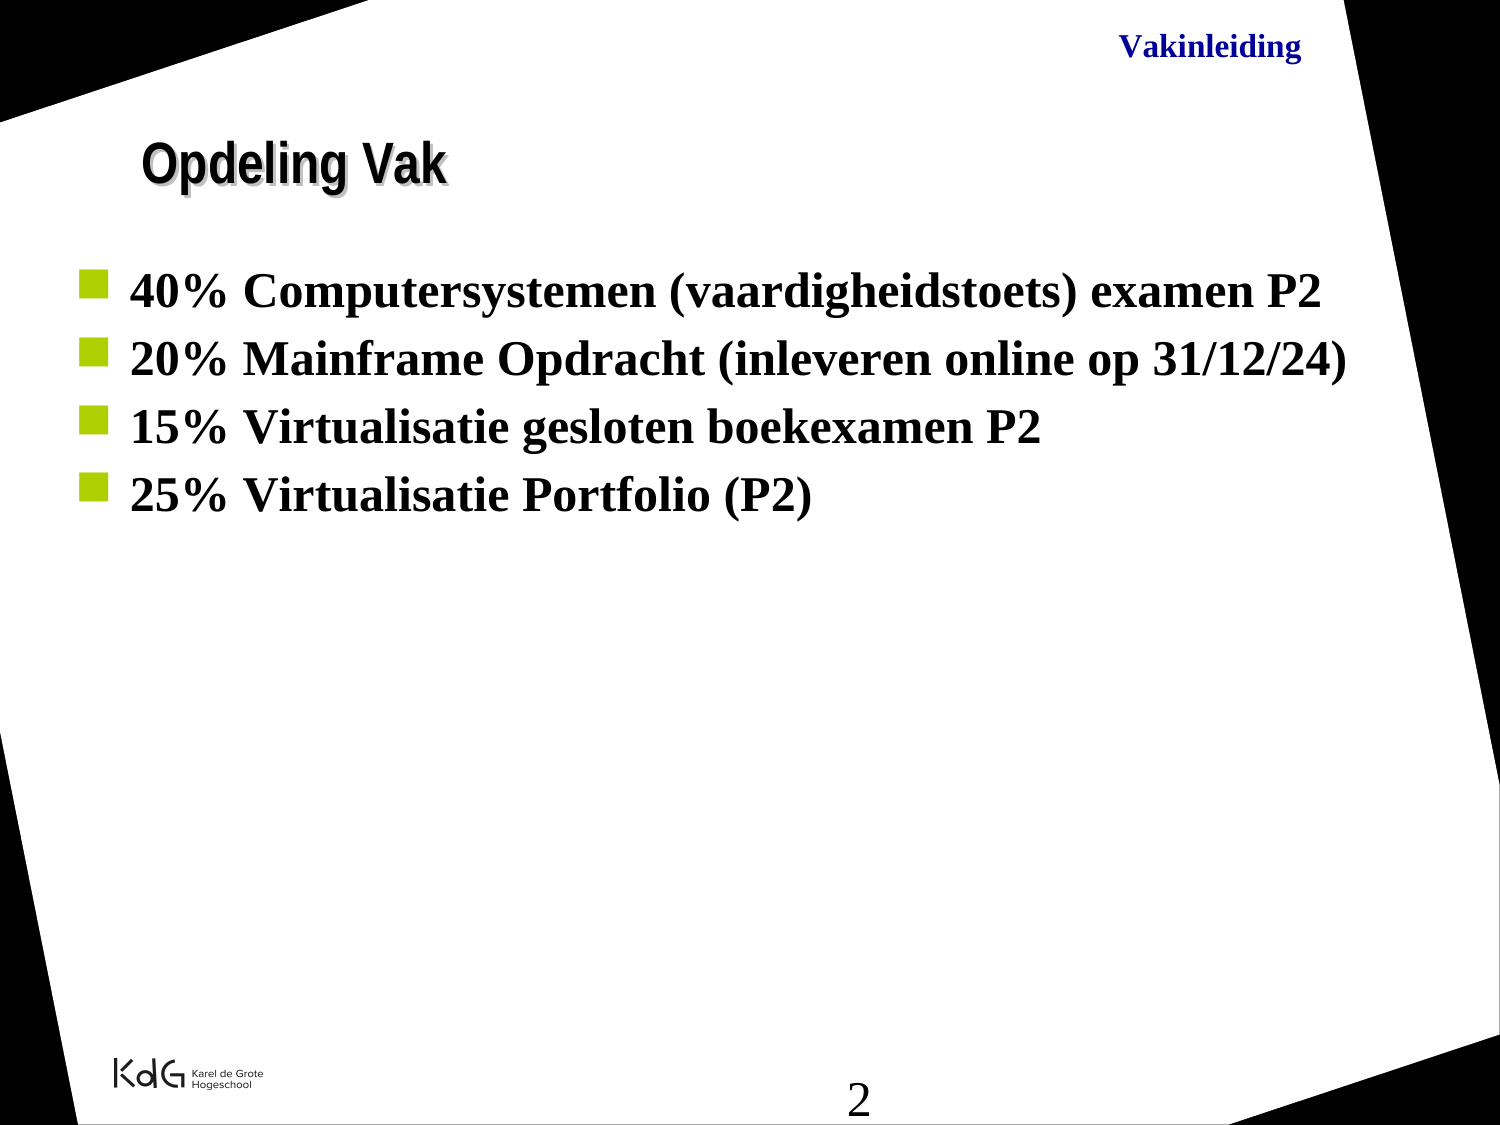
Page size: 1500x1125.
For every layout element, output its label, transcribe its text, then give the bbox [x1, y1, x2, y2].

picture [114, 1058, 263, 1090]
title Opdeling Vak [141, 72, 1447, 253]
list 40% Computersystemen (vaardigheidstoets) examen P2 20% Mainframe Opdracht (inleveren online op 31/12/24) 15% Virtualisatie gesloten boekexamen P2 25% Virtualisatie Portfolio (P2) [75, 263, 1425, 1006]
